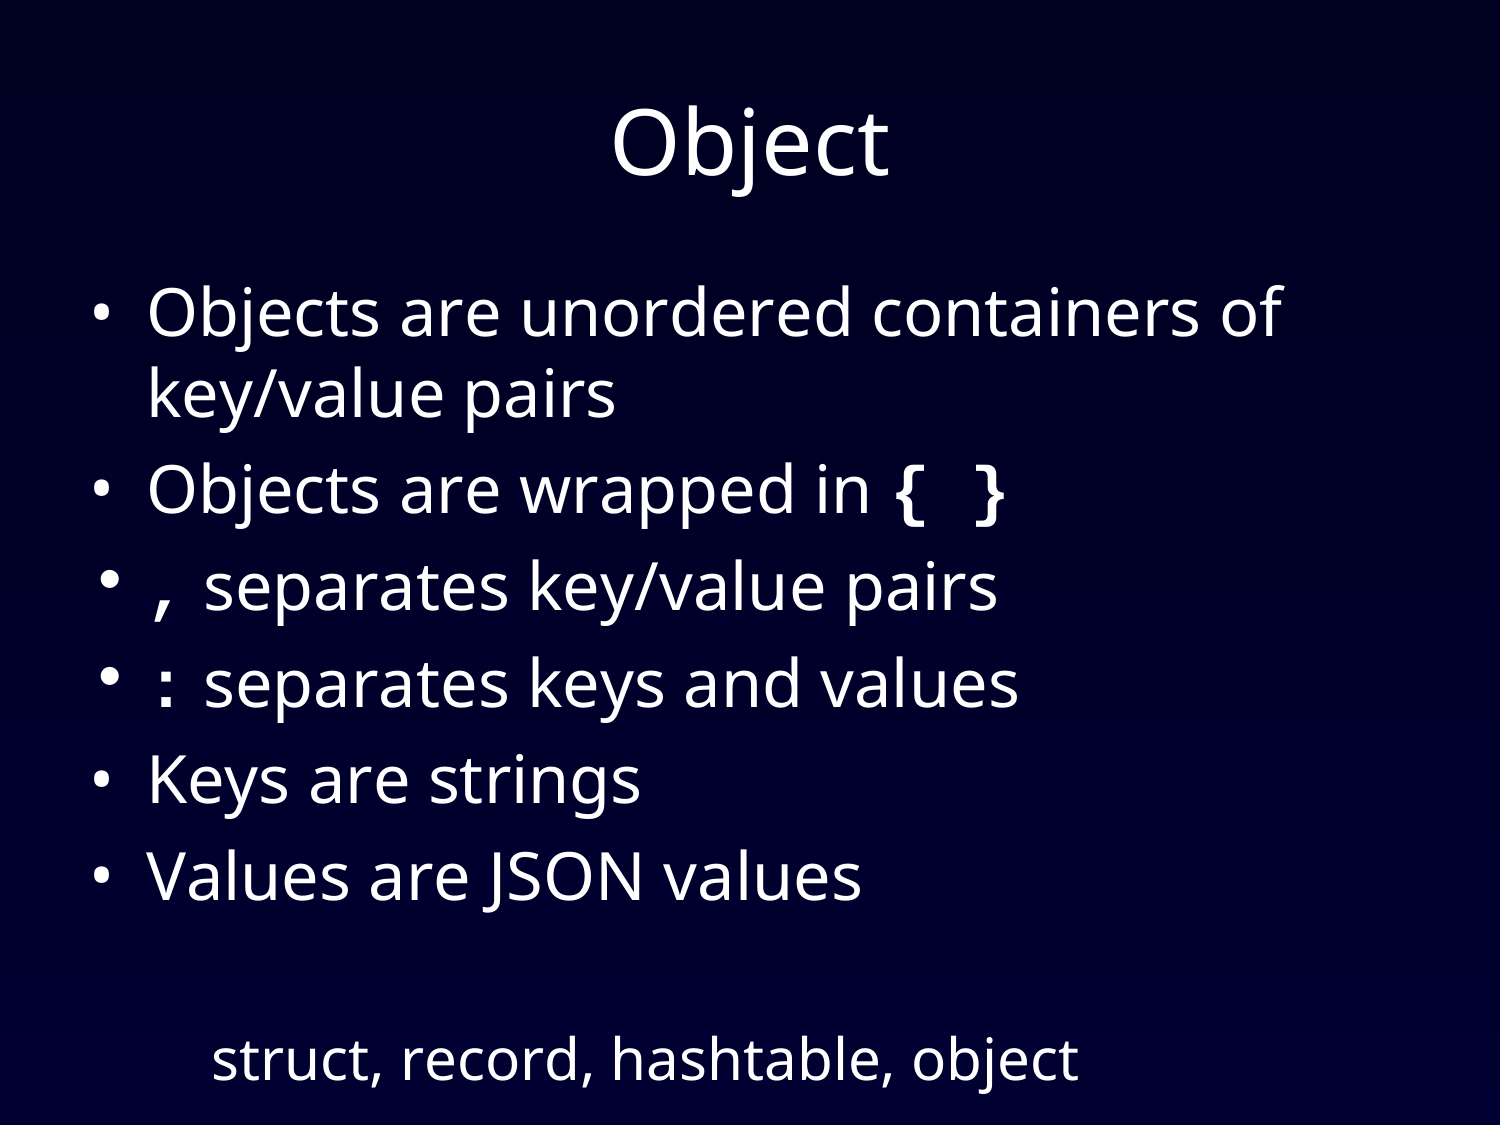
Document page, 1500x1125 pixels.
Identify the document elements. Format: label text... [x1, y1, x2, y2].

title Object [75, 45, 1426, 233]
list Objects are unordered containers of key/value pairs Objects are wrapped in { } , separates key/value pairs : separates keys and values Keys are strings Values are JSON values struct, record, hashtable, object [75, 262, 1426, 1101]
